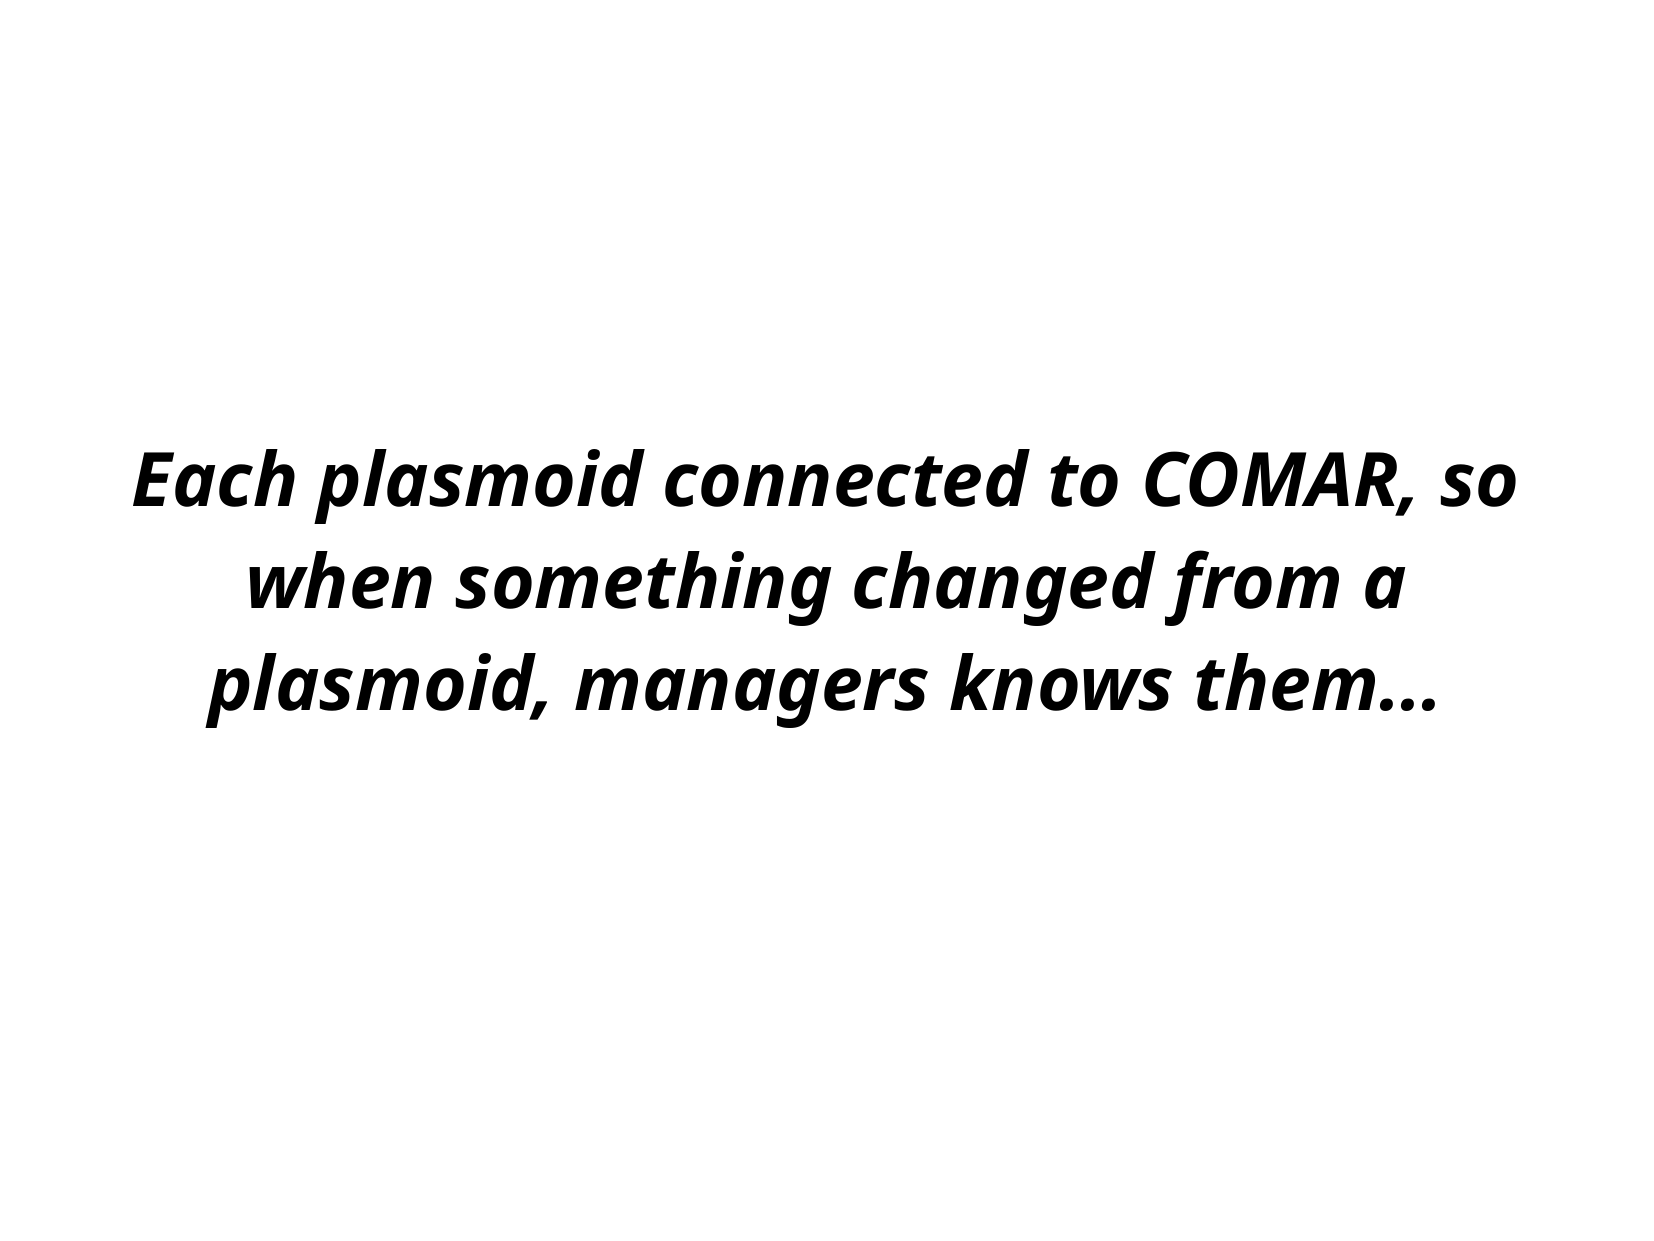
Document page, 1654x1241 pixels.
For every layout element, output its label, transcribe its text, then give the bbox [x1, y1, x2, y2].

subtitle Each plasmoid connected to COMAR, so when something changed from a plasmoid, managers knows them... [82, 49, 1571, 1109]
